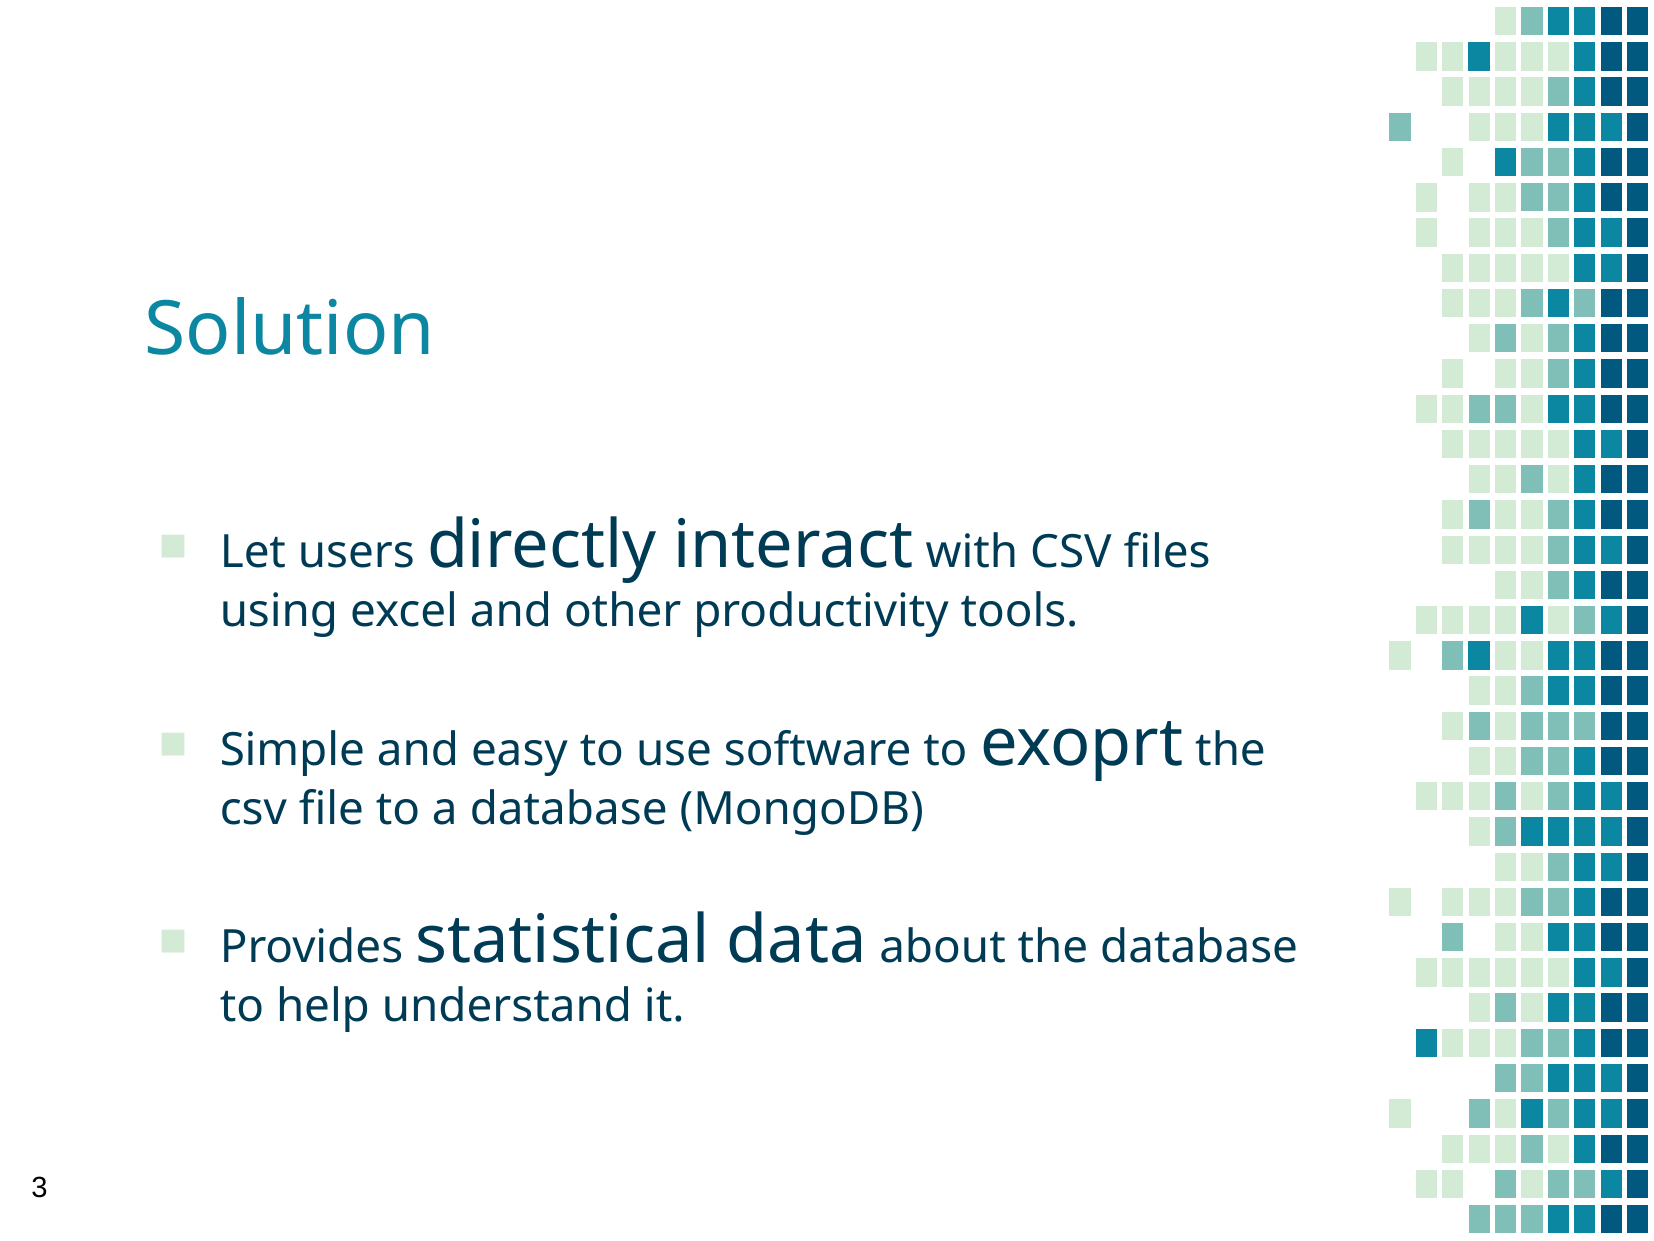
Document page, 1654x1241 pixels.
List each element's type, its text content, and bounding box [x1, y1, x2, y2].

title Solution [129, 178, 1353, 385]
list Let users directly interact with CSV files using excel and other productivity tools. Simple and easy to use software to exoprt the csv file to a database (MongoDB) Provides statistical data about the database to help understand it. [129, 417, 1353, 1137]
slide_number <number> [16, 1138, 116, 1233]
